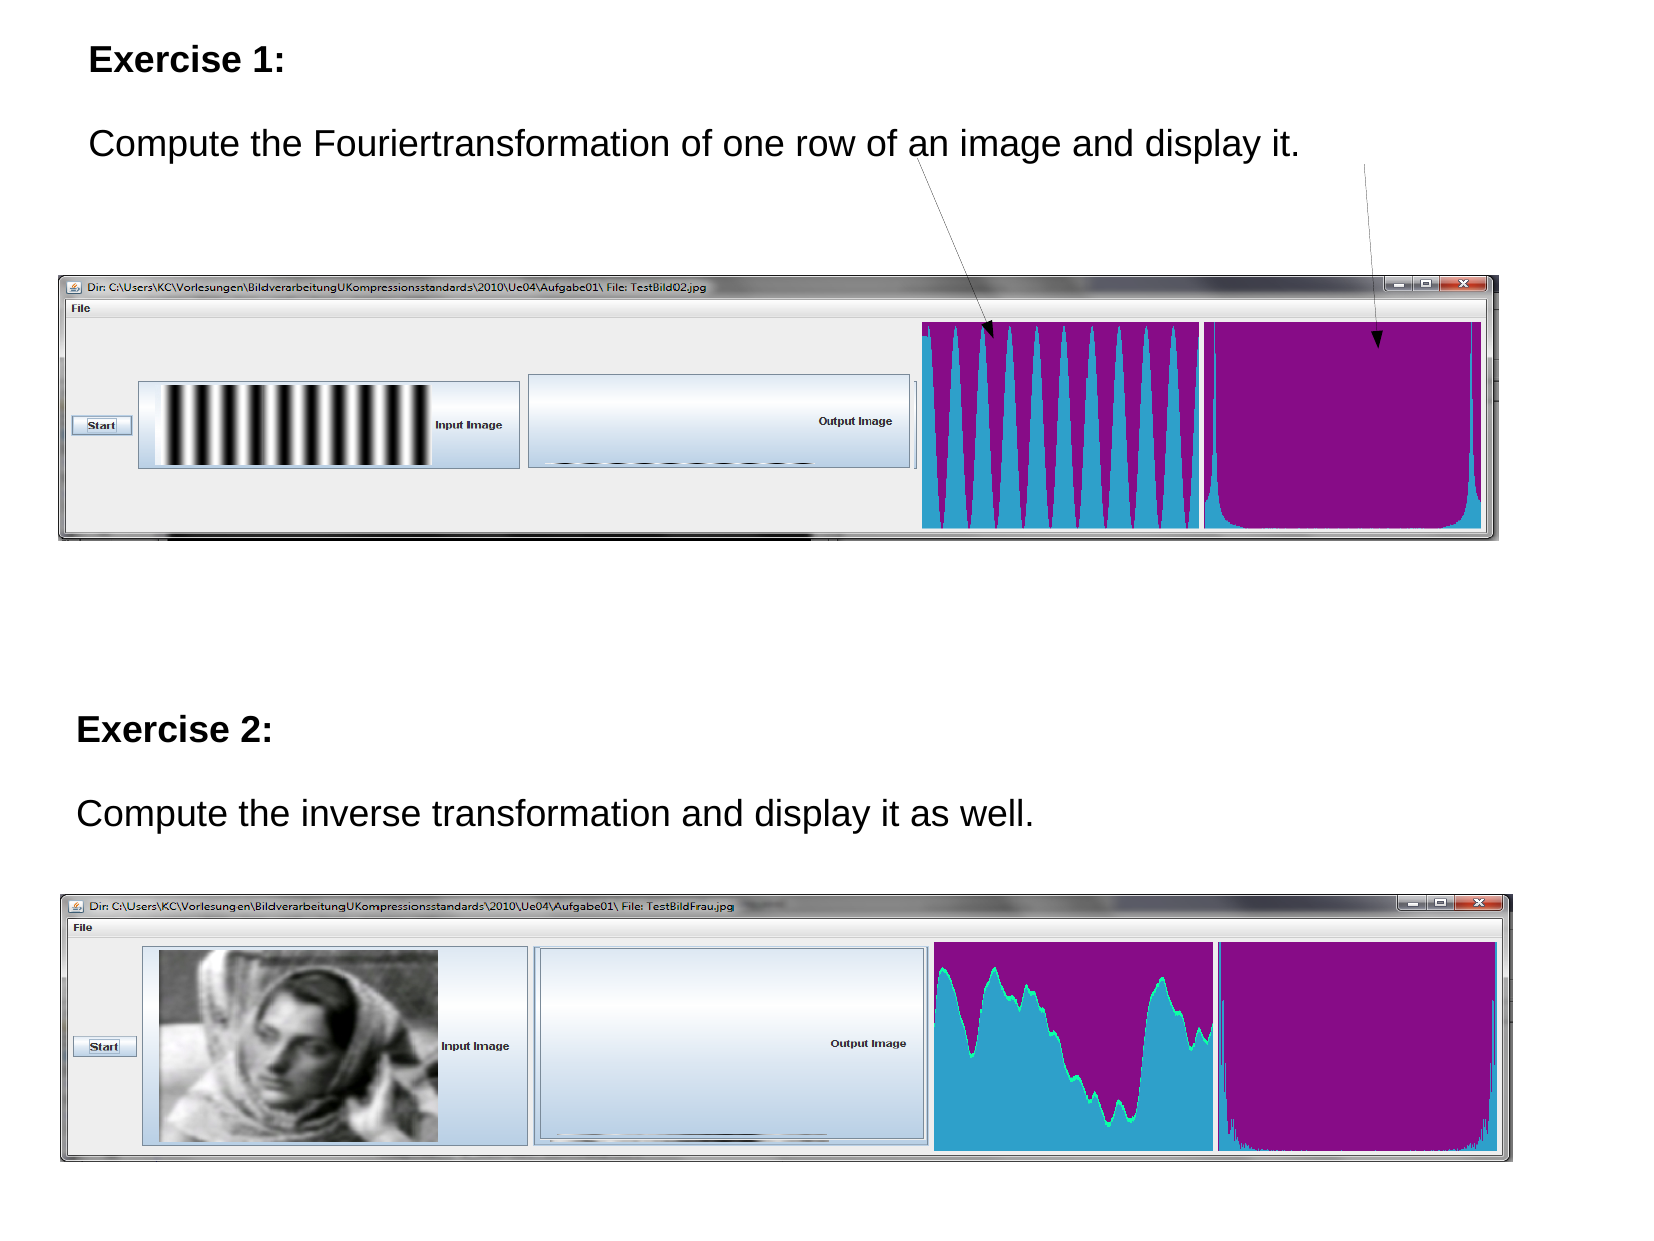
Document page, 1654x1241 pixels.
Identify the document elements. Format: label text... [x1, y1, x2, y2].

picture [60, 894, 1513, 1162]
text_box Exercise 2: Compute the inverse transformation and display it as well. [76, 708, 1587, 839]
picture [58, 275, 1499, 541]
text_box Exercise 1: Compute the Fouriertransformation of one row of an image and display it. [88, 38, 1443, 170]
